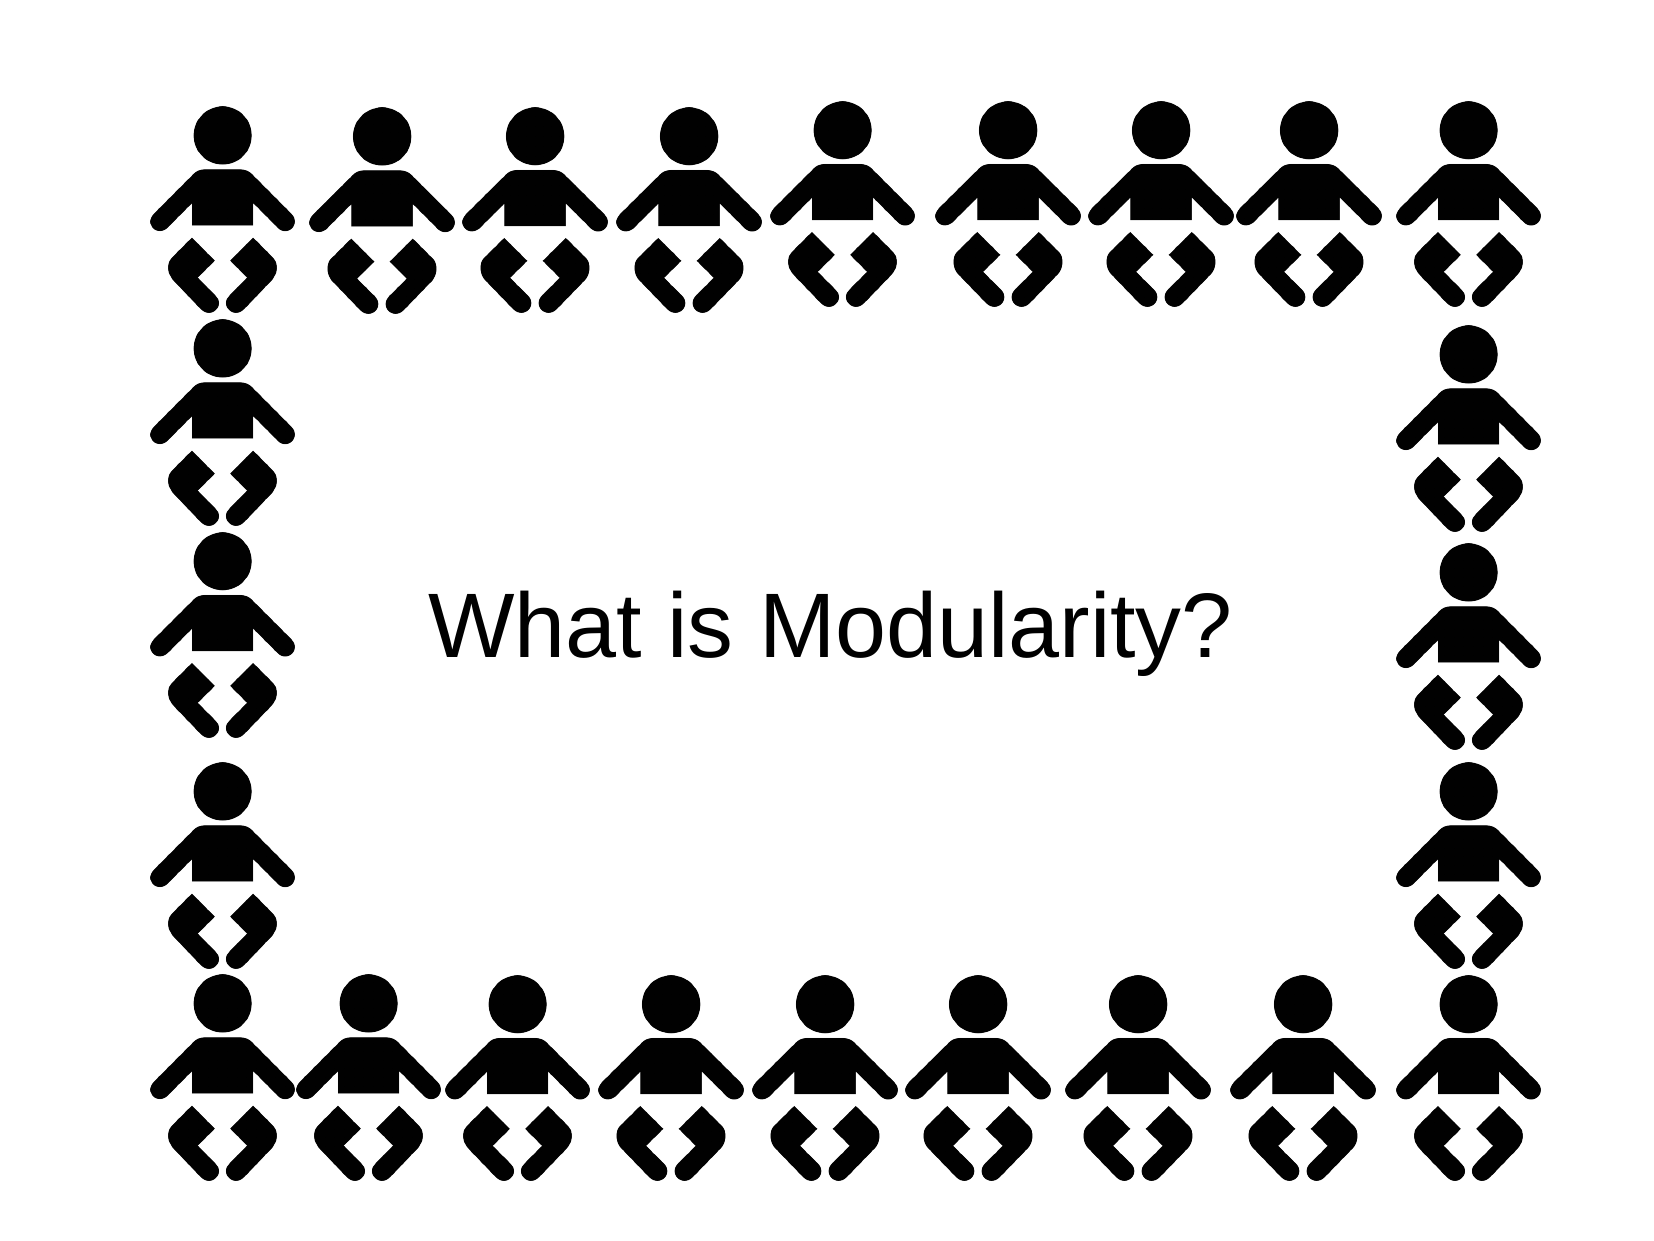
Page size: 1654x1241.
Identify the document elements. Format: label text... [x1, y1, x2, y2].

picture [752, 975, 898, 1181]
picture [1088, 101, 1234, 307]
picture [150, 319, 295, 526]
title What is Modularity? [87, 522, 1576, 730]
picture [1396, 762, 1541, 969]
picture [598, 975, 744, 1181]
picture [445, 975, 590, 1181]
picture [309, 107, 455, 314]
picture [1230, 975, 1376, 1181]
picture [296, 974, 441, 1181]
picture [1065, 975, 1211, 1181]
picture [150, 532, 295, 738]
picture [150, 106, 295, 313]
picture [770, 101, 915, 308]
picture [150, 974, 295, 1181]
picture [616, 107, 762, 313]
picture [150, 762, 295, 969]
picture [1396, 325, 1541, 532]
picture [905, 975, 1051, 1181]
picture [1396, 975, 1541, 1181]
picture [462, 107, 608, 314]
picture [1396, 543, 1541, 750]
picture [1396, 101, 1541, 307]
picture [1236, 101, 1382, 307]
picture [935, 101, 1081, 307]
